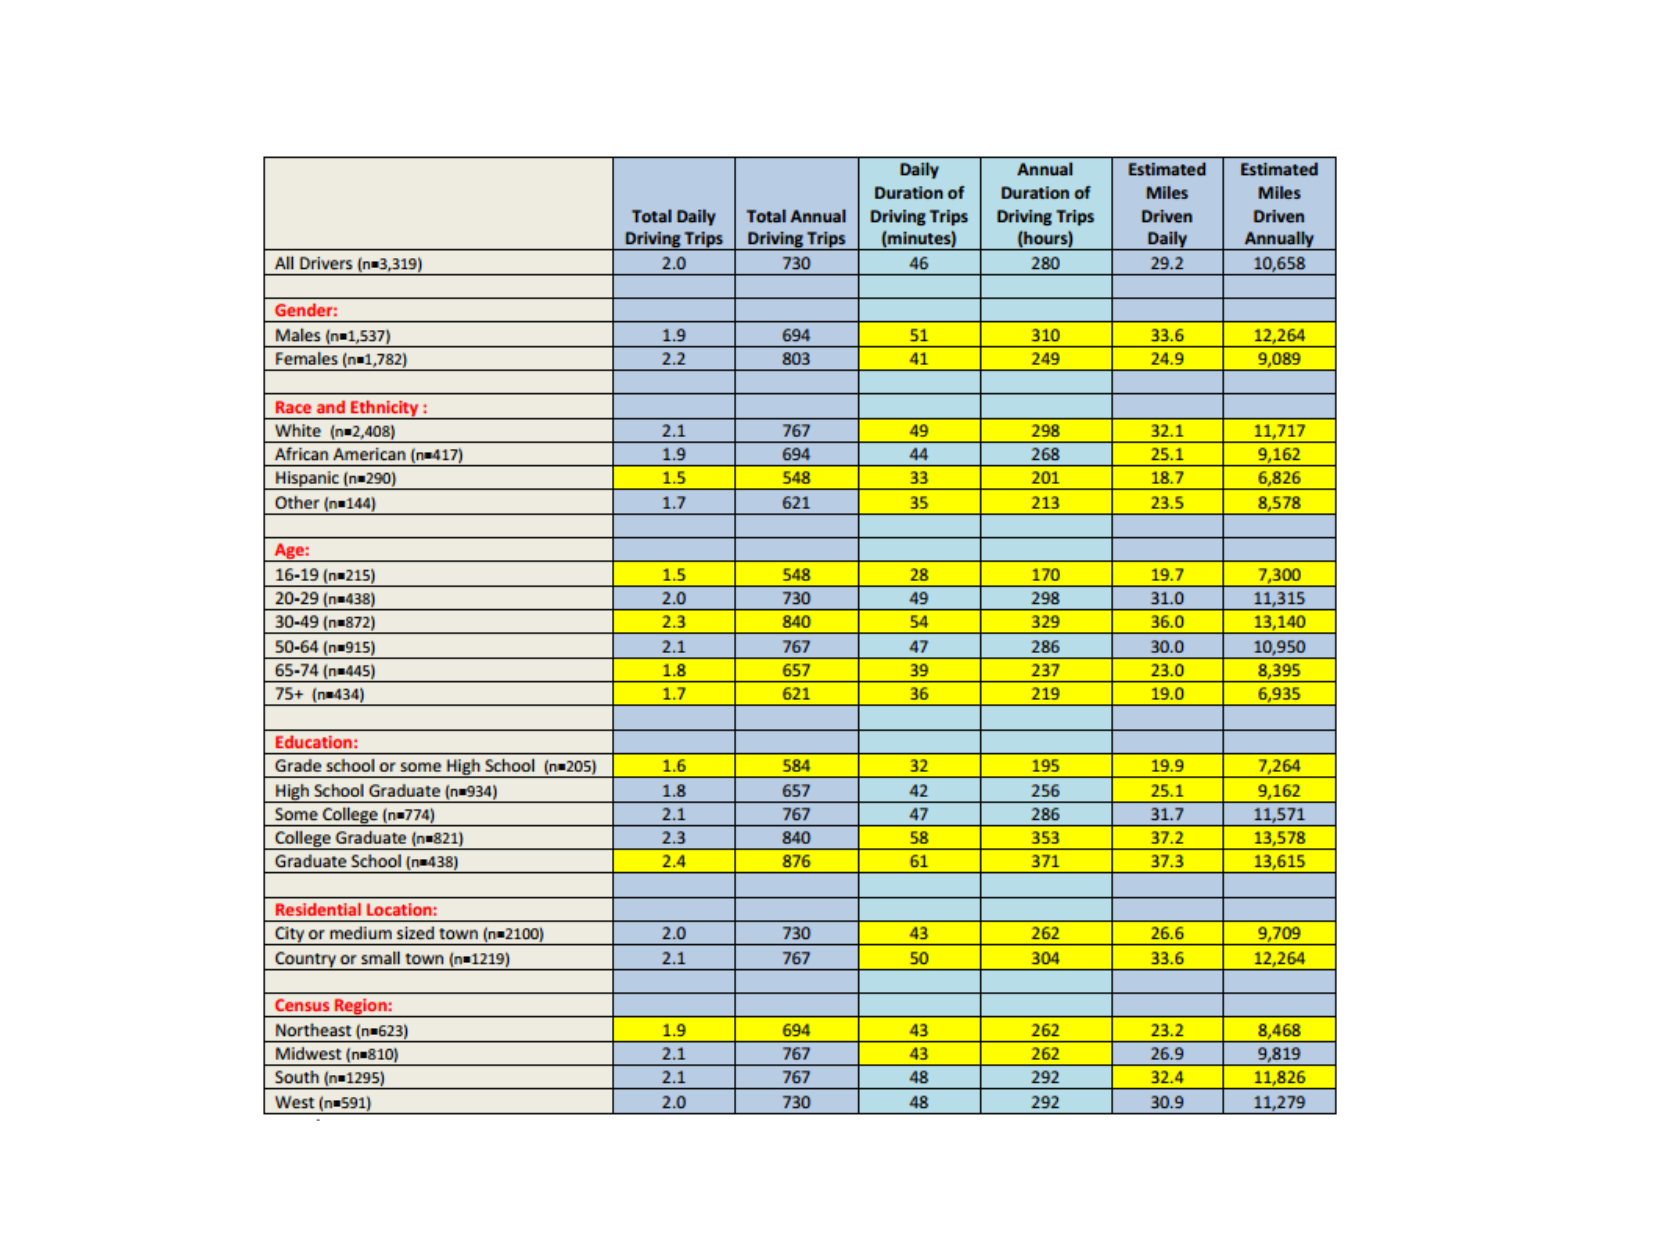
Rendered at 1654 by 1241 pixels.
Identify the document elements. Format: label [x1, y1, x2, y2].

picture [259, 149, 1351, 1121]
